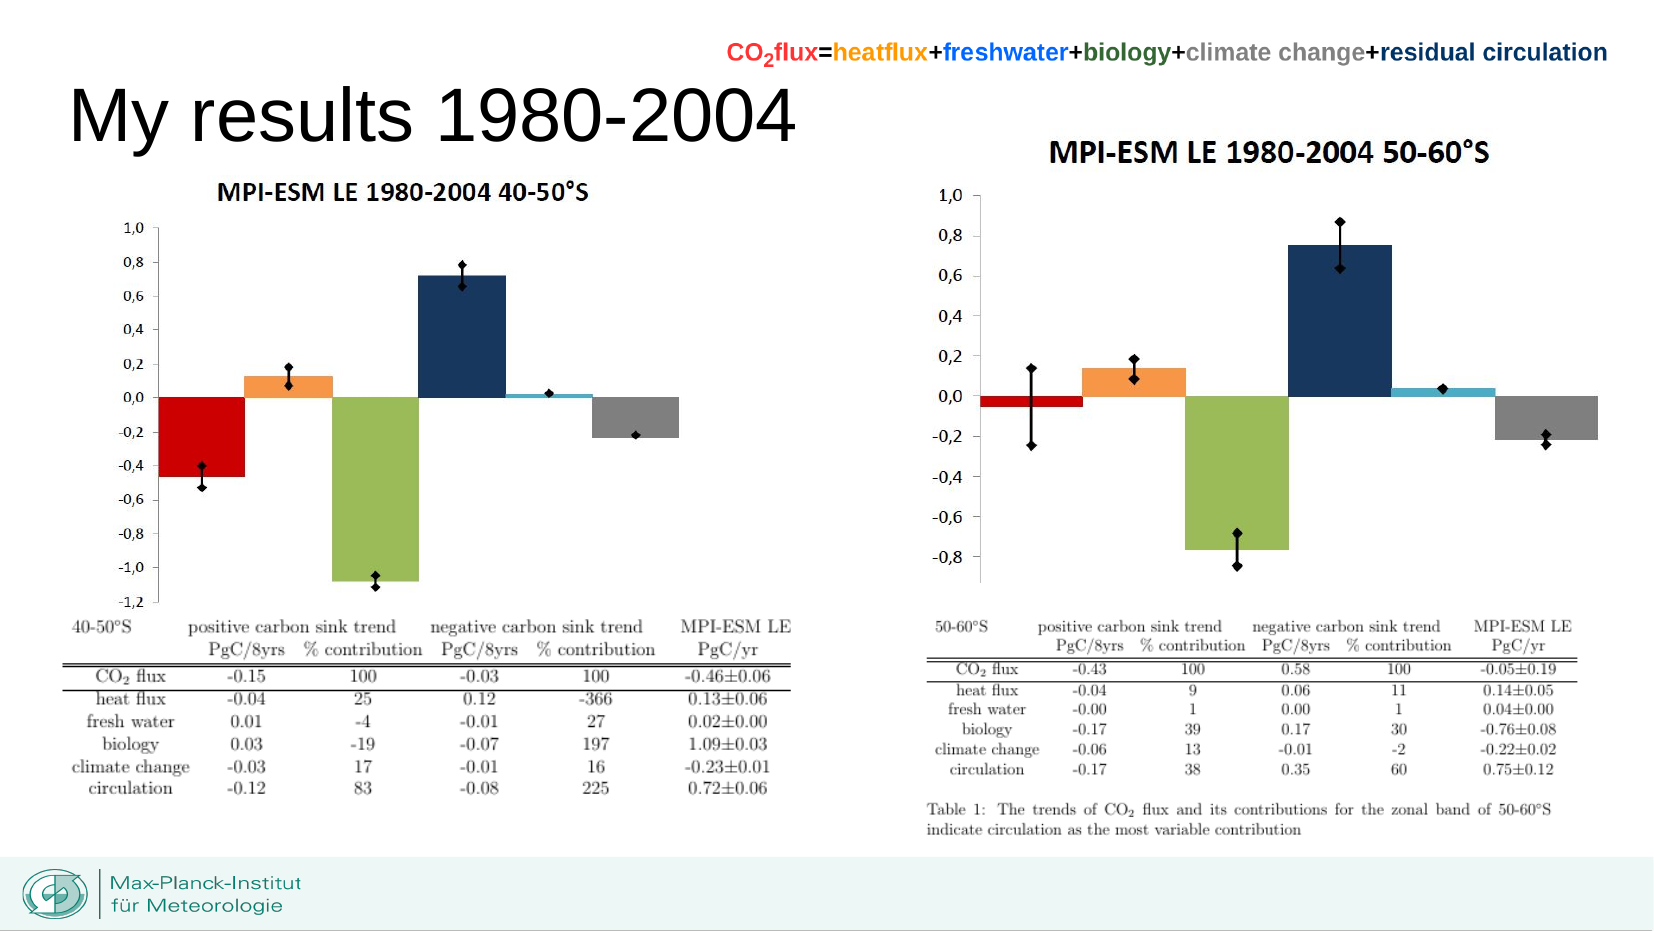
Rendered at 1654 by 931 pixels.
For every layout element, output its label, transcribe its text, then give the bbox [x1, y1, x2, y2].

picture [60, 614, 795, 811]
title My results 1980-2004 [68, 37, 1571, 193]
picture [710, 3, 1636, 82]
picture [932, 128, 1602, 583]
picture [915, 614, 1581, 843]
picture [113, 175, 684, 613]
